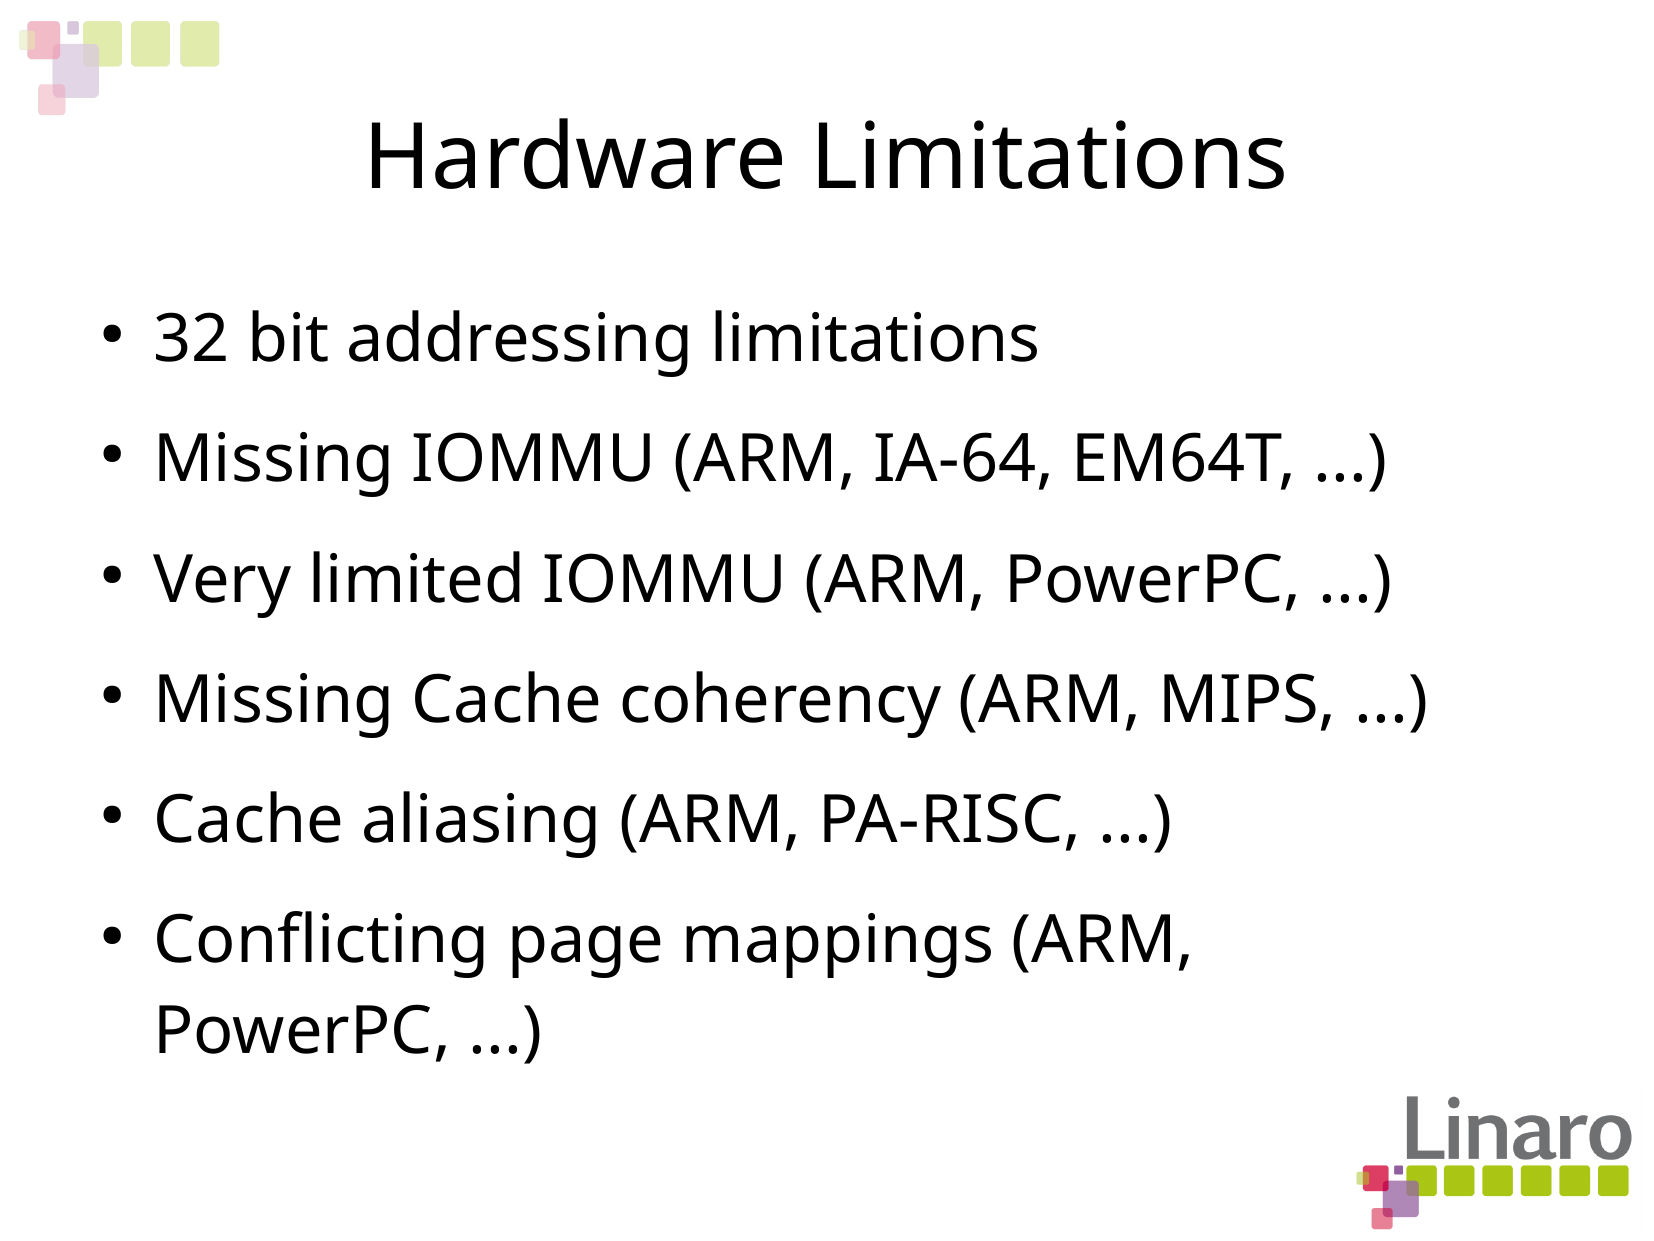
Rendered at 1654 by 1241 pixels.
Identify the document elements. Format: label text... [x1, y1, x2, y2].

list 32 bit addressing limitations Missing IOMMU (ARM, IA-64, EM64T, ...) Very limited IOMMU (ARM, PowerPC, ...) Missing Cache coherency (ARM, MIPS, ...) Cache aliasing (ARM, PA-RISC, ...) Conflicting page mappings (ARM, PowerPC, ...) [82, 290, 1571, 1109]
title Hardware Limitations [82, 49, 1571, 257]
picture [1343, 1087, 1644, 1238]
